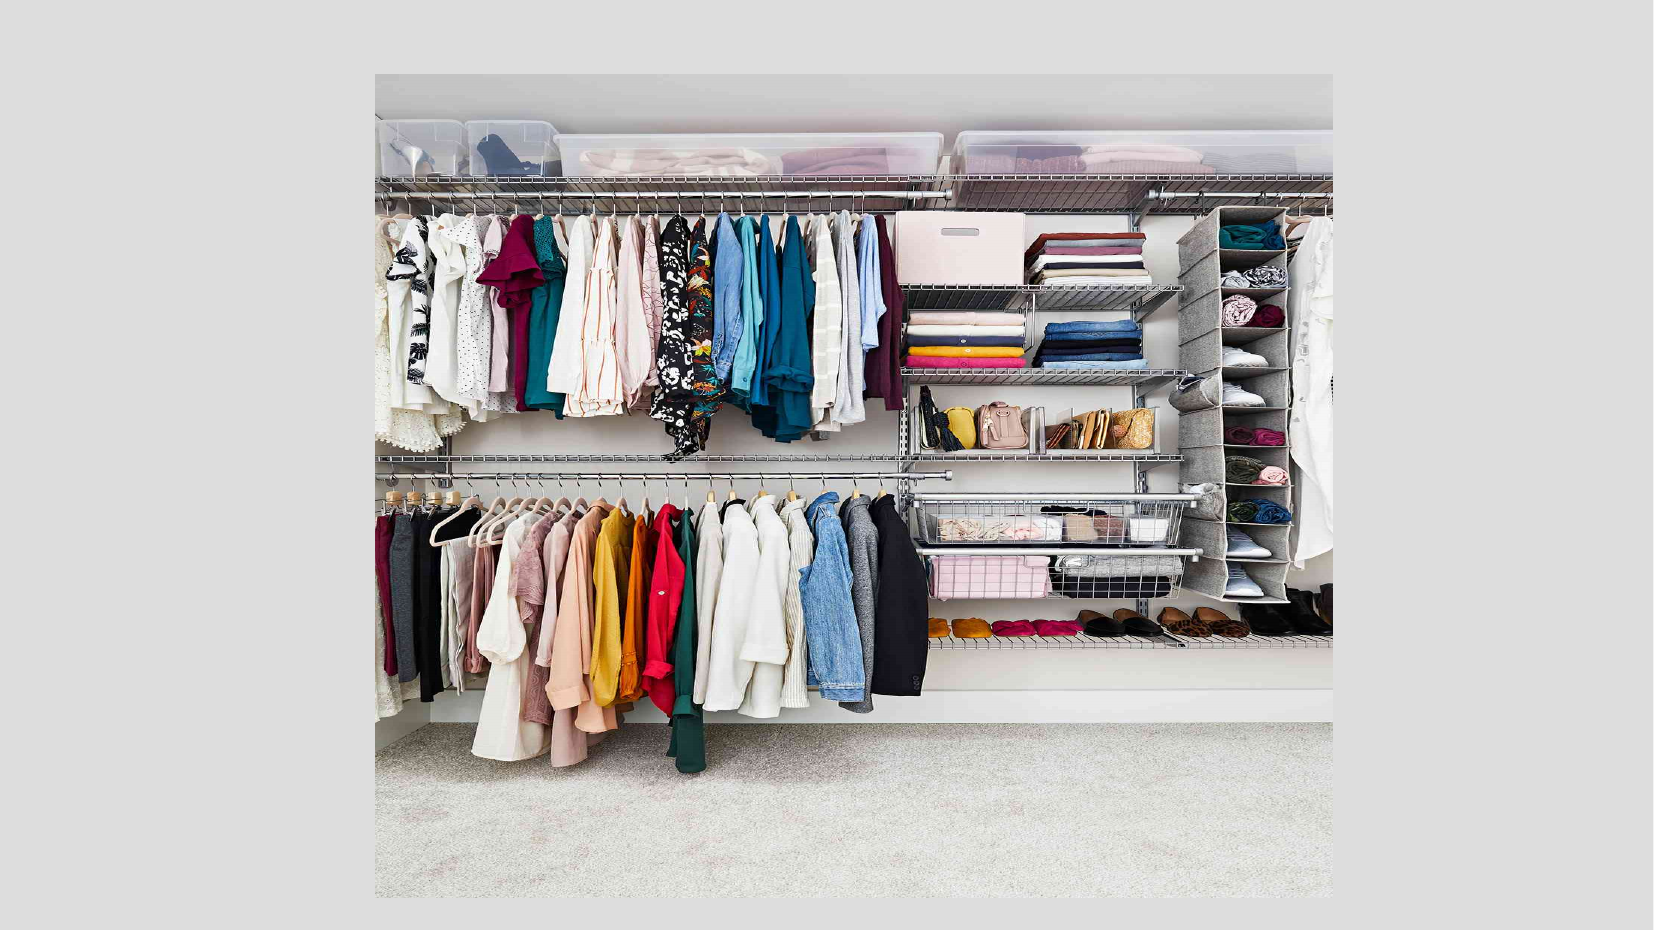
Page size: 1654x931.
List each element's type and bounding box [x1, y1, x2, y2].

picture [375, 74, 1333, 898]
